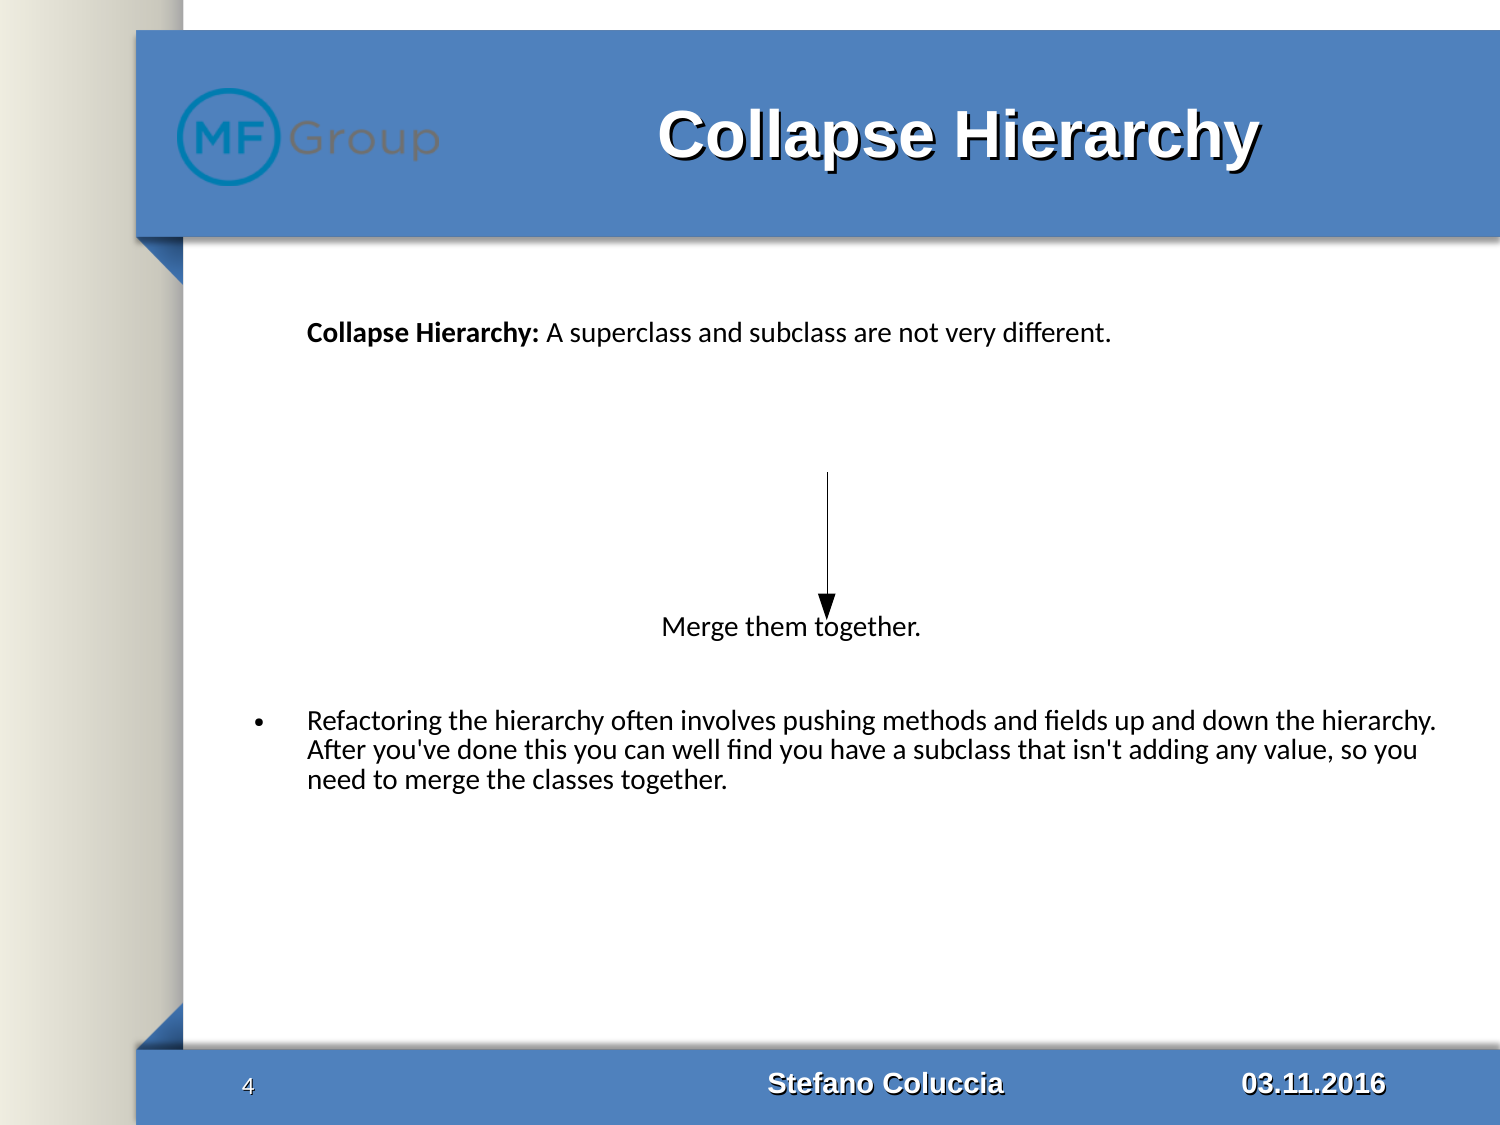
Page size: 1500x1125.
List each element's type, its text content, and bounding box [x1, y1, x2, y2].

title Stefano Coluccia [738, 1062, 1034, 1105]
list Collapse Hierarchy: A superclass and subclass are not very different. Merge them together. Refactoring the hierarchy often involves pushing methods and fields up and down the hierarchy. After you've done this you can well find you have a subclass that isn't adding any value, so you need to merge the classes together. [236, 261, 1453, 975]
title 03.11.2016 [1151, 1062, 1477, 1105]
picture [0, 0, 1500, 1125]
title Collapse Hierarchy [472, 57, 1447, 211]
